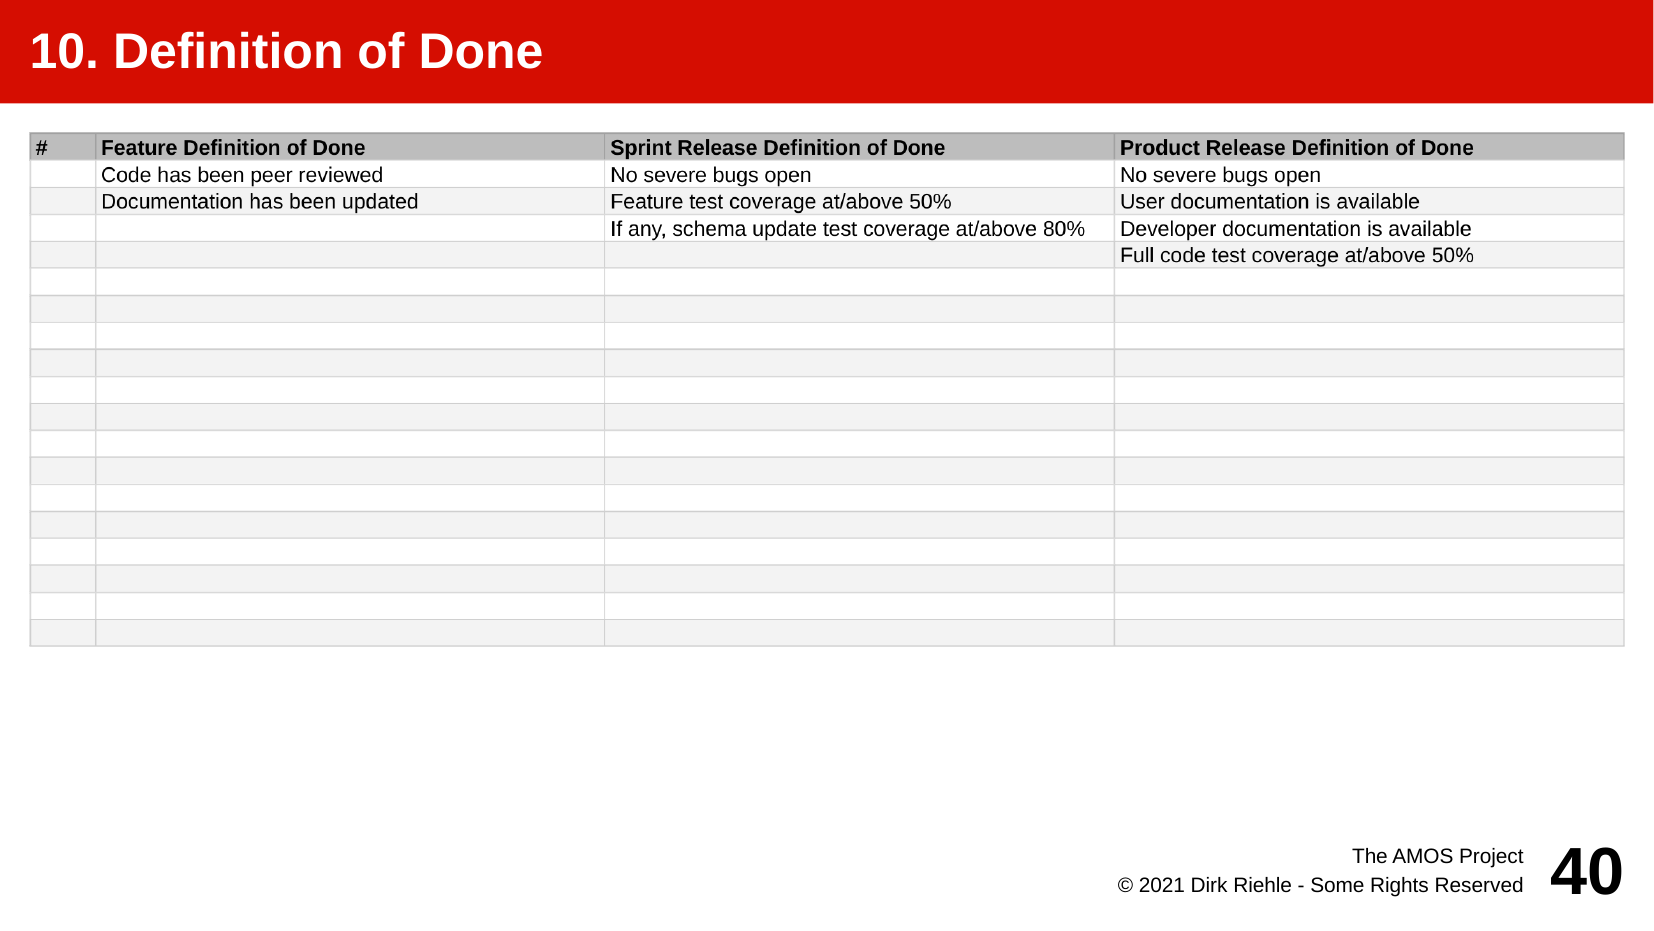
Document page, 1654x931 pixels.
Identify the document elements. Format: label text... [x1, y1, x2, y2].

title 10. Definition of Done [0, 0, 1654, 104]
picture [29, 132, 1625, 647]
